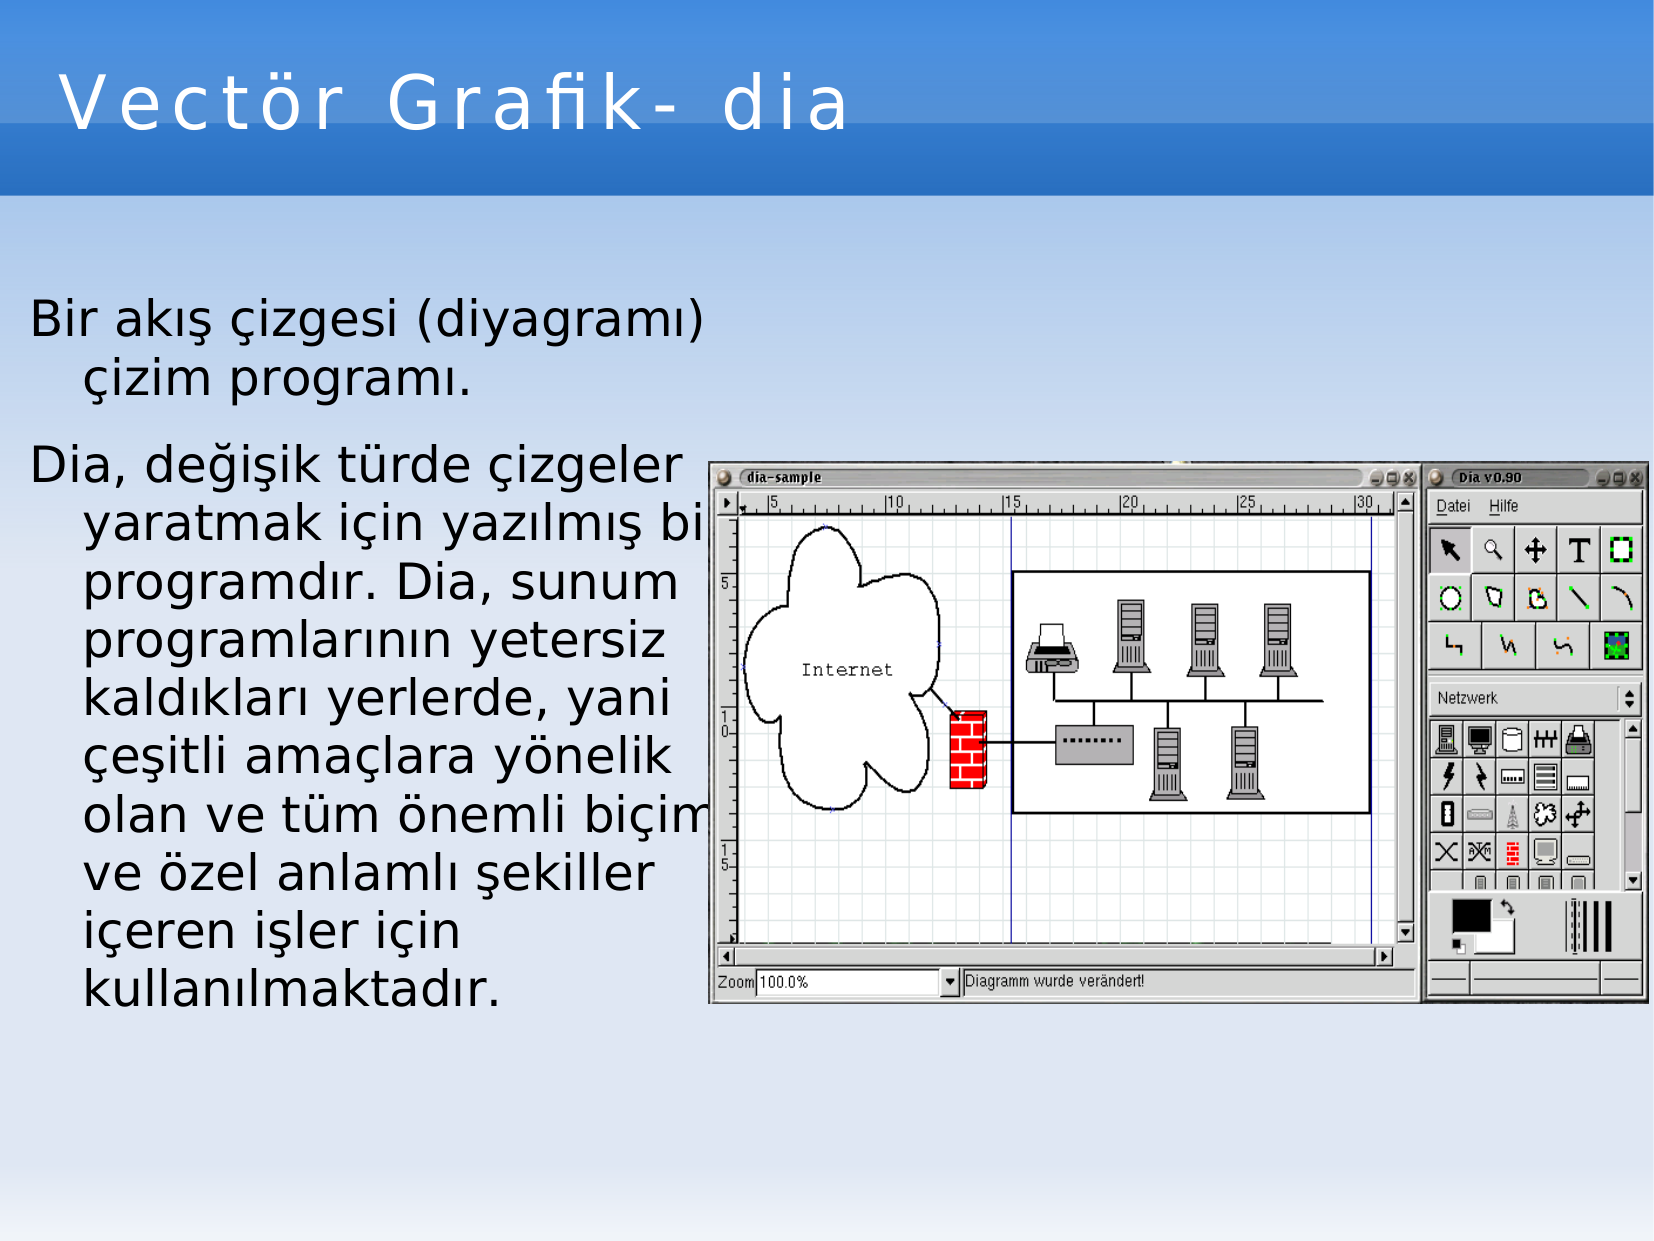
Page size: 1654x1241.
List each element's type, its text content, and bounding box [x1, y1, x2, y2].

picture [0, 0, 1654, 1241]
list Bir akış çizgesi (diyagramı) çizim programı. Dia, değişik türde çizgeler yaratmak için yazılmış bir programdır. Dia, sunum programlarının yetersiz kaldıkları yerlerde, yani çeşitli amaçlara yönelik olan ve tüm önemli biçim ve özel anlamlı şekiller içeren işler için kullanılmaktadır. [11, 290, 738, 1094]
title Vectör Grafik- dia [59, 29, 1270, 178]
